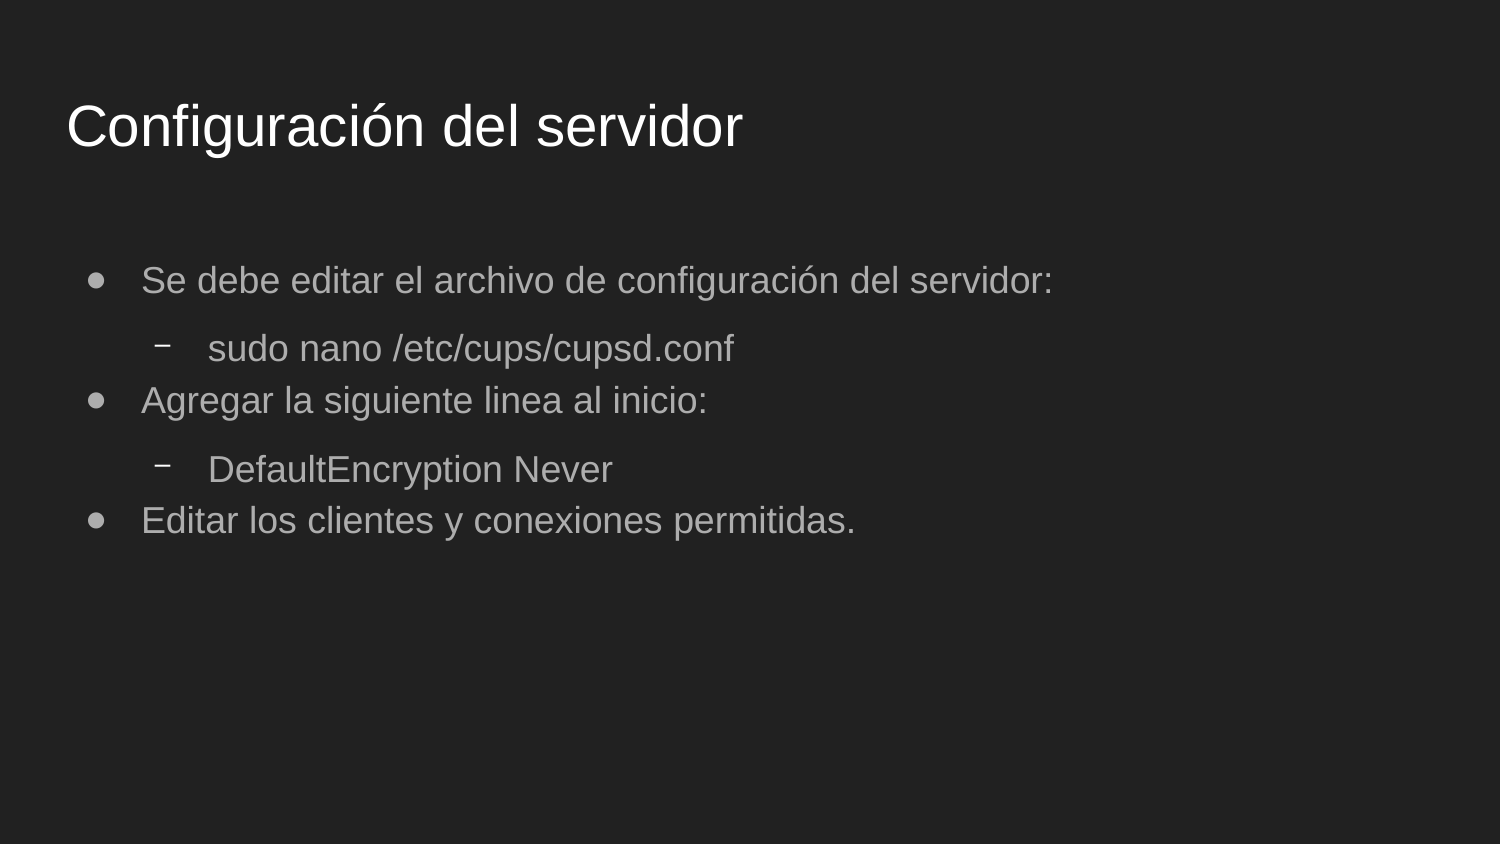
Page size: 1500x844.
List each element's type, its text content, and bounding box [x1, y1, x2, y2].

title Configuración del servidor [51, 72, 1449, 167]
list Se debe editar el archivo de configuración del servidor: sudo nano /etc/cups/cupsd.conf Agregar la siguiente linea al inicio: DefaultEncryption Never Editar los clientes y conexiones permitidas. [51, 189, 1261, 750]
